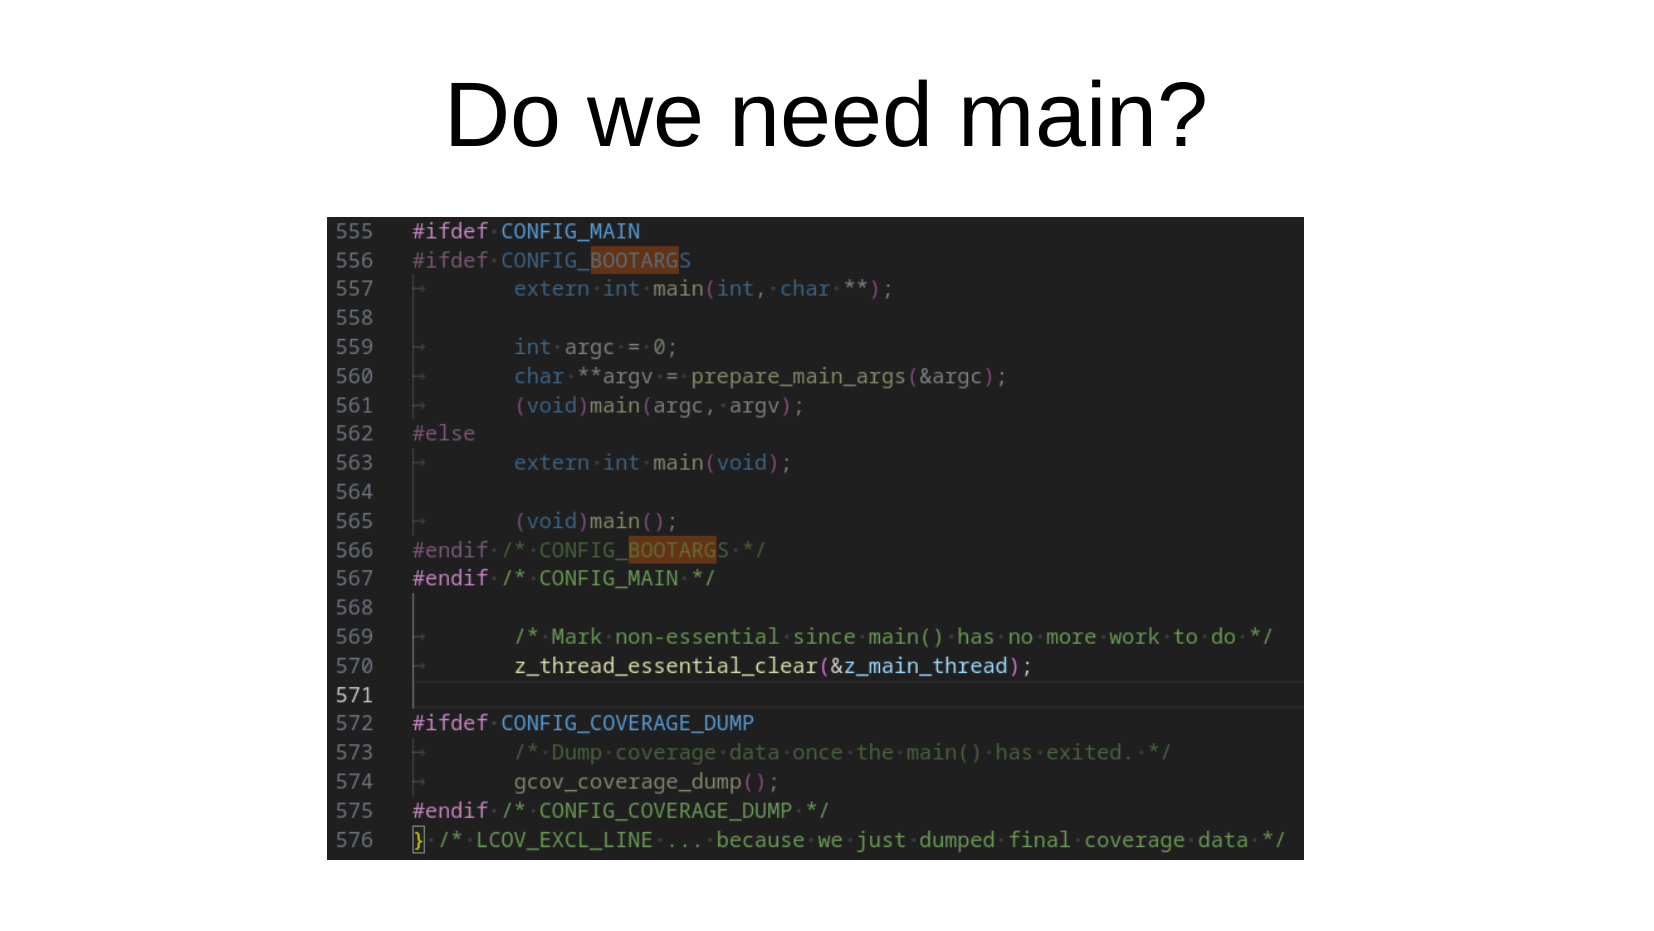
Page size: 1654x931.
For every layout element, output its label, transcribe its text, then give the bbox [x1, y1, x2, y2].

title Do we need main? [82, 37, 1571, 193]
picture [327, 217, 1304, 860]
